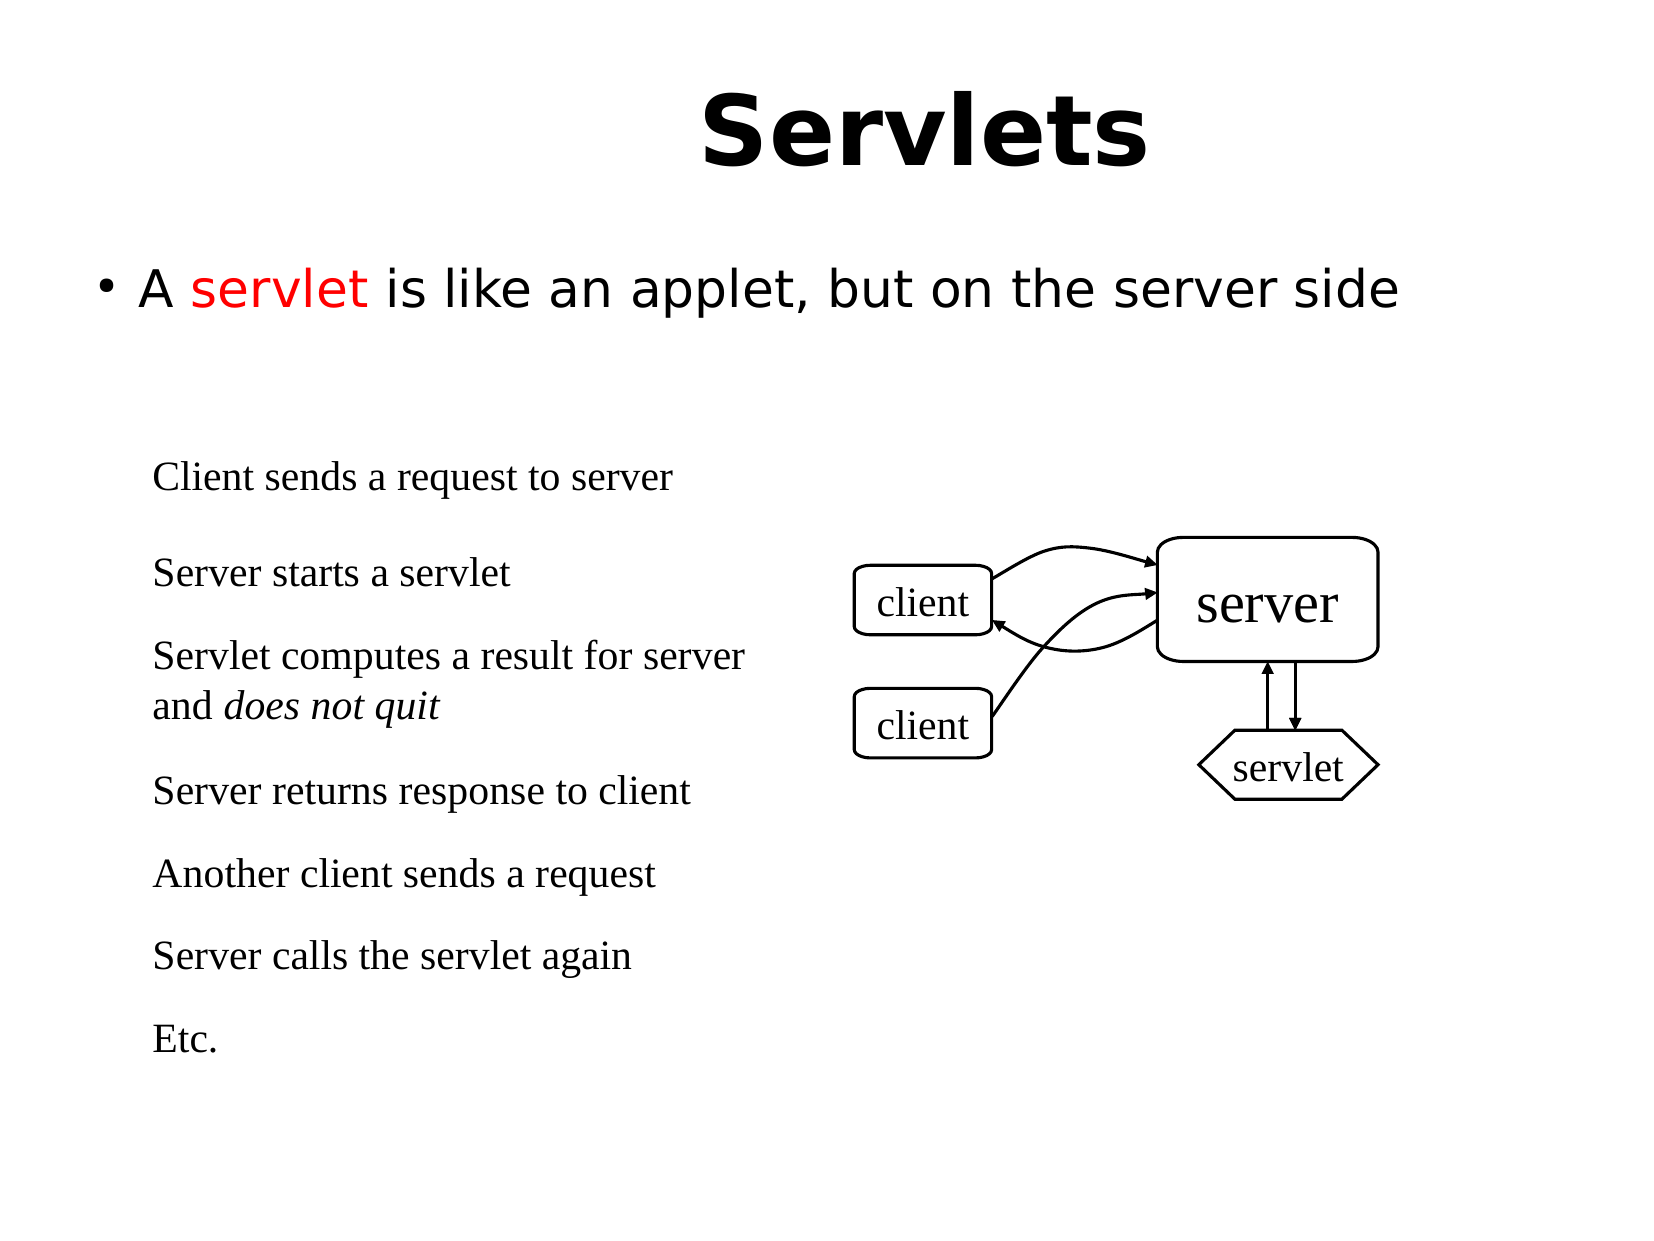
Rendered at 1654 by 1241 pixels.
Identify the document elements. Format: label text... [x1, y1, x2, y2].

text_box servlet [1198, 730, 1379, 800]
text_box Server starts a servlet [137, 537, 786, 603]
text_box client [854, 688, 992, 758]
list A servlet is like an applet, but on the server side [68, 247, 1620, 361]
text_box Another client sends a request [137, 837, 813, 904]
text_box server [1157, 537, 1378, 662]
text_box client [854, 565, 992, 635]
text_box Servlet computes a result for server and does not quit [137, 620, 813, 736]
text_box Etc. [137, 1003, 786, 1069]
text_box Server returns response to client [137, 755, 786, 821]
title Servlets [220, 41, 1630, 193]
text_box Client sends a request to server [137, 440, 786, 507]
text_box Server calls the servlet again [137, 920, 786, 986]
